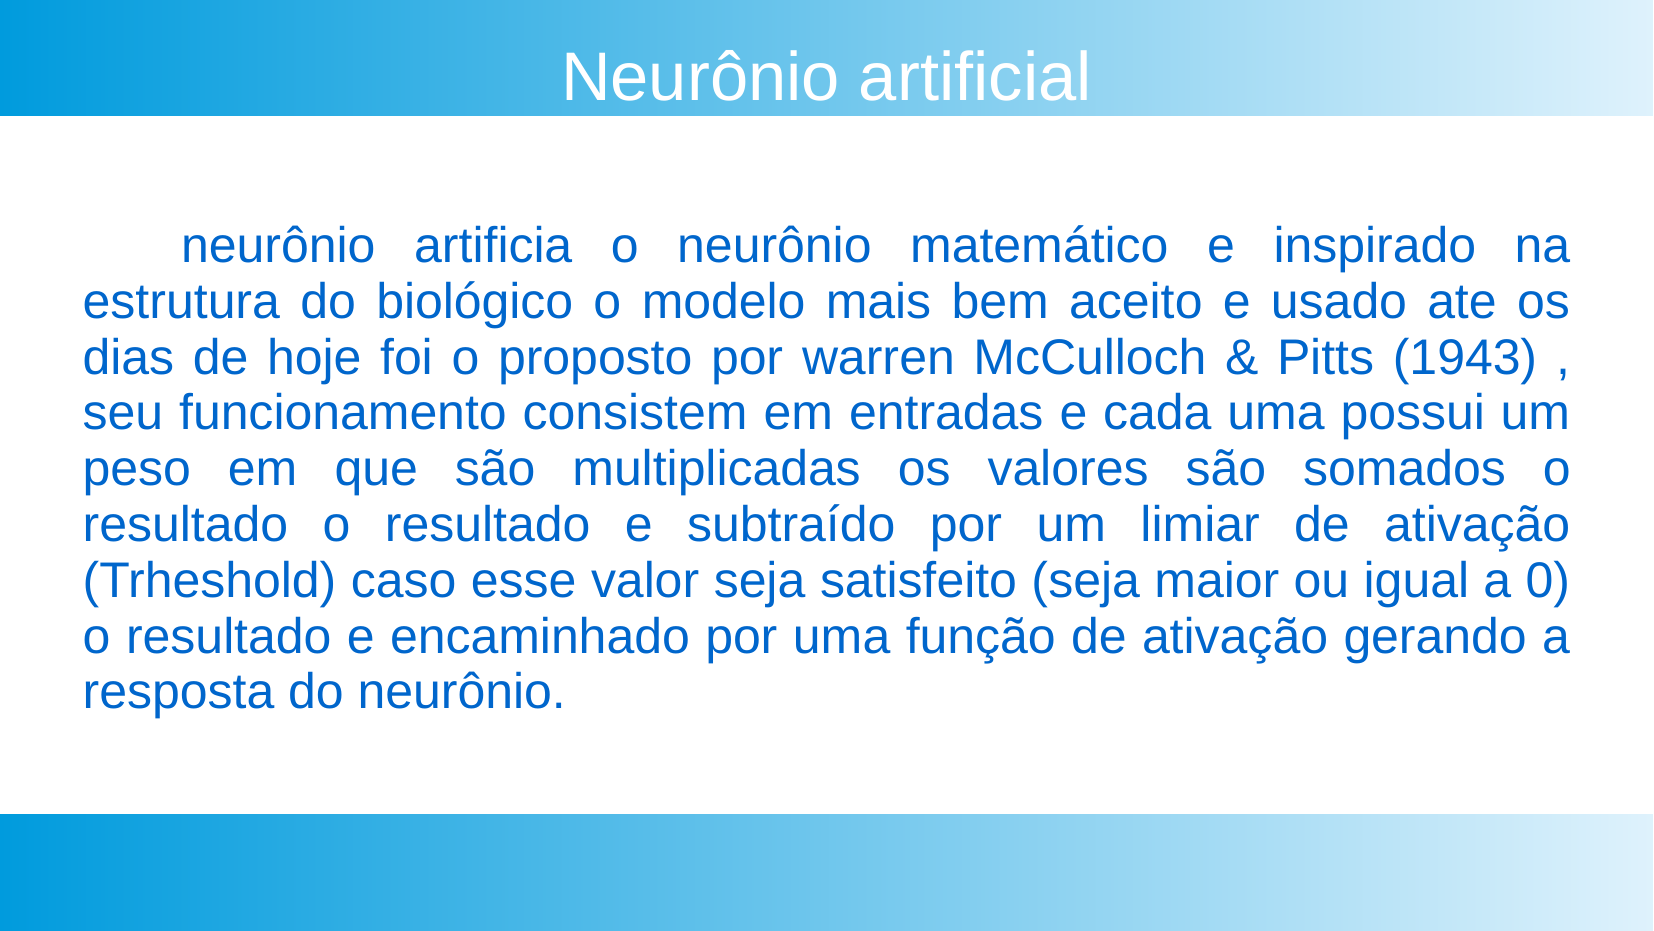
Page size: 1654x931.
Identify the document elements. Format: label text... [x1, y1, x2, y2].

title Neurônio artificial [82, 37, 1571, 116]
list neurônio artificia o neurônio matemático e inspirado na estrutura do biológico o modelo mais bem aceito e usado ate os dias de hoje foi o proposto por warren McCulloch & Pitts (1943) , seu funcionamento consistem em entradas e cada uma possui um peso em que são multiplicadas os valores são somados o resultado o resultado e subtraído por um limiar de ativação (Trheshold) caso esse valor seja satisfeito (seja maior ou igual a 0) o resultado e encaminhado por uma função de ativação gerando a resposta do neurônio. [82, 217, 1571, 758]
